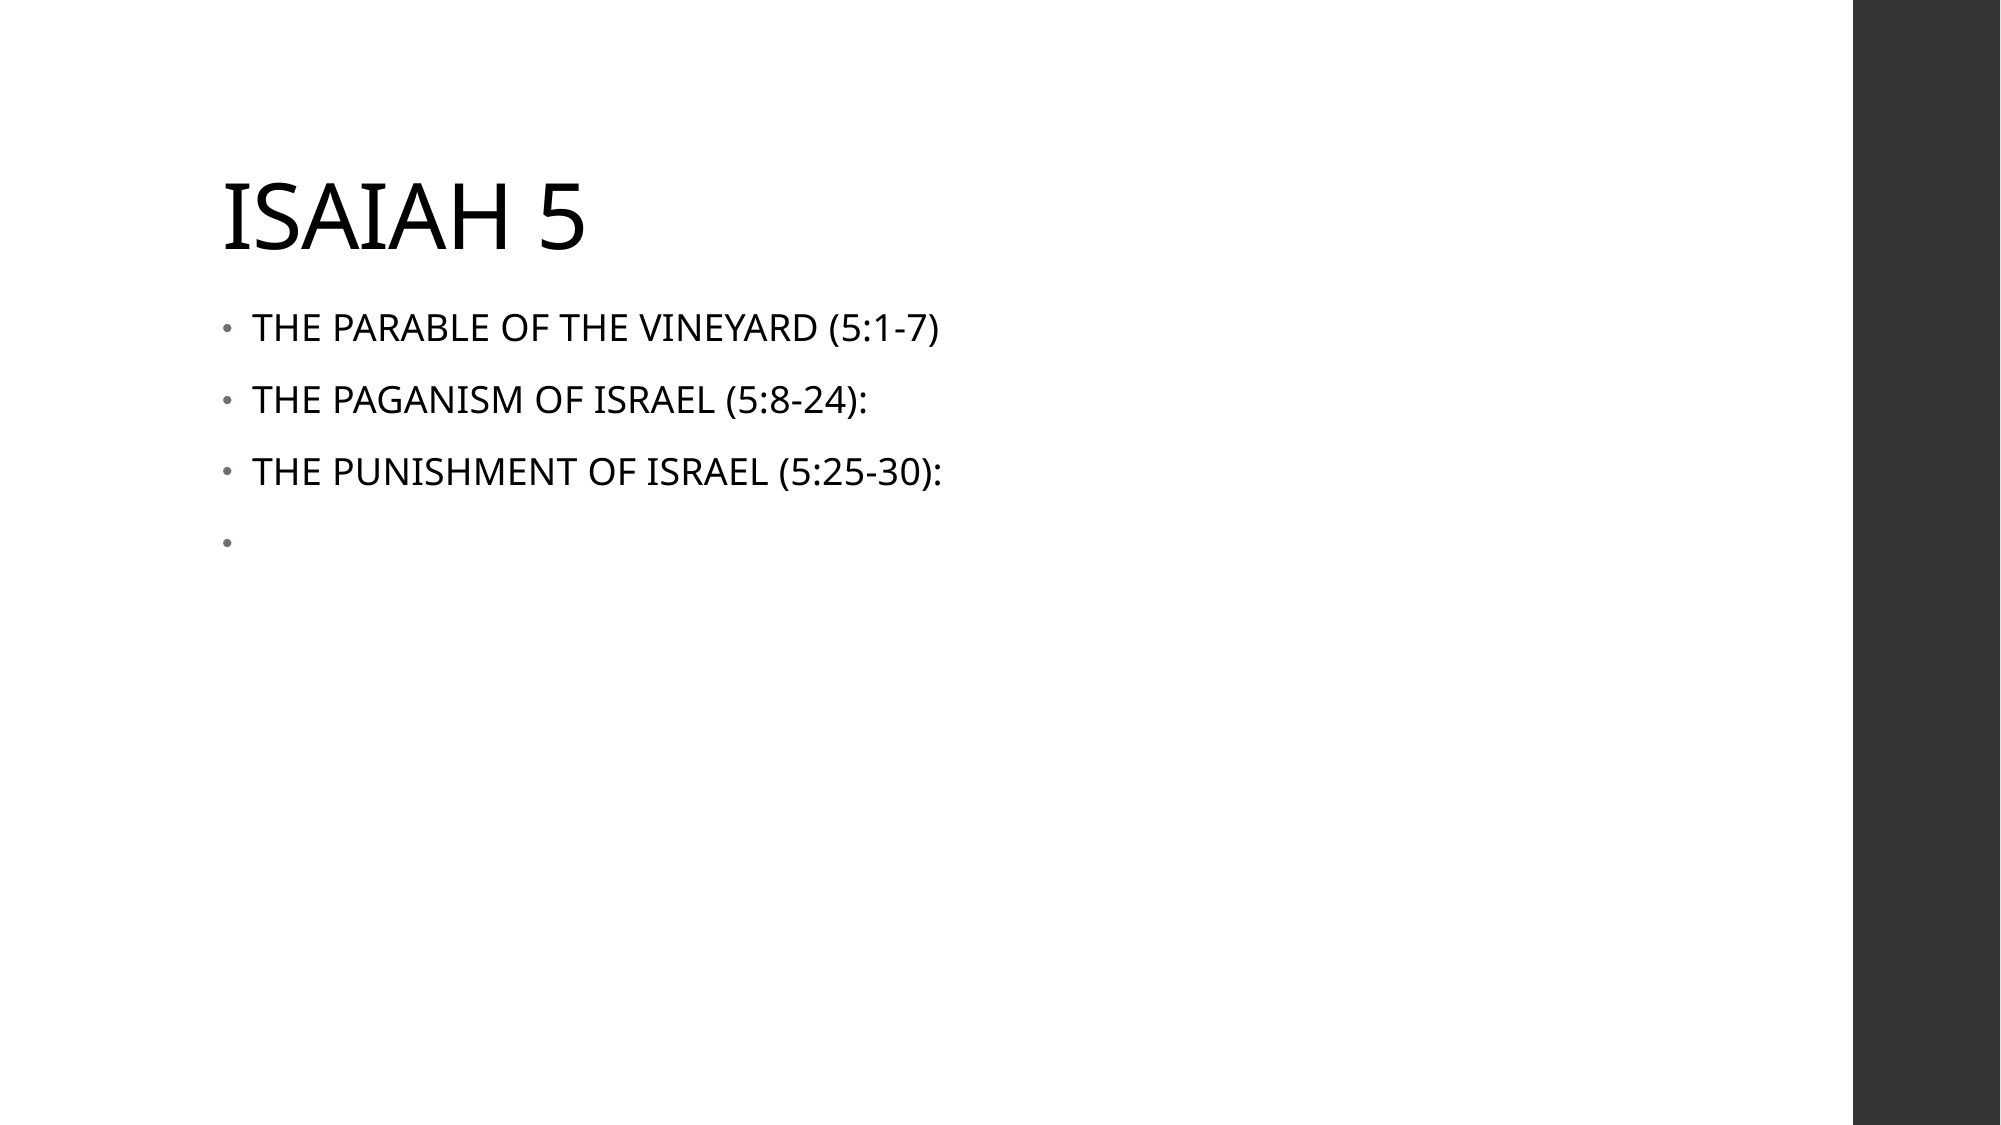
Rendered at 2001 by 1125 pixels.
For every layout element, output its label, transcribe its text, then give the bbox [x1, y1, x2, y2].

list THE PARABLE OF THE VINEYARD (5:1-7) THE PAGANISM OF ISRAEL (5:8-24): THE PUNISHMENT OF ISRAEL (5:25-30): [206, 299, 1617, 1014]
title ISAIAH 5 [206, 60, 1797, 278]
